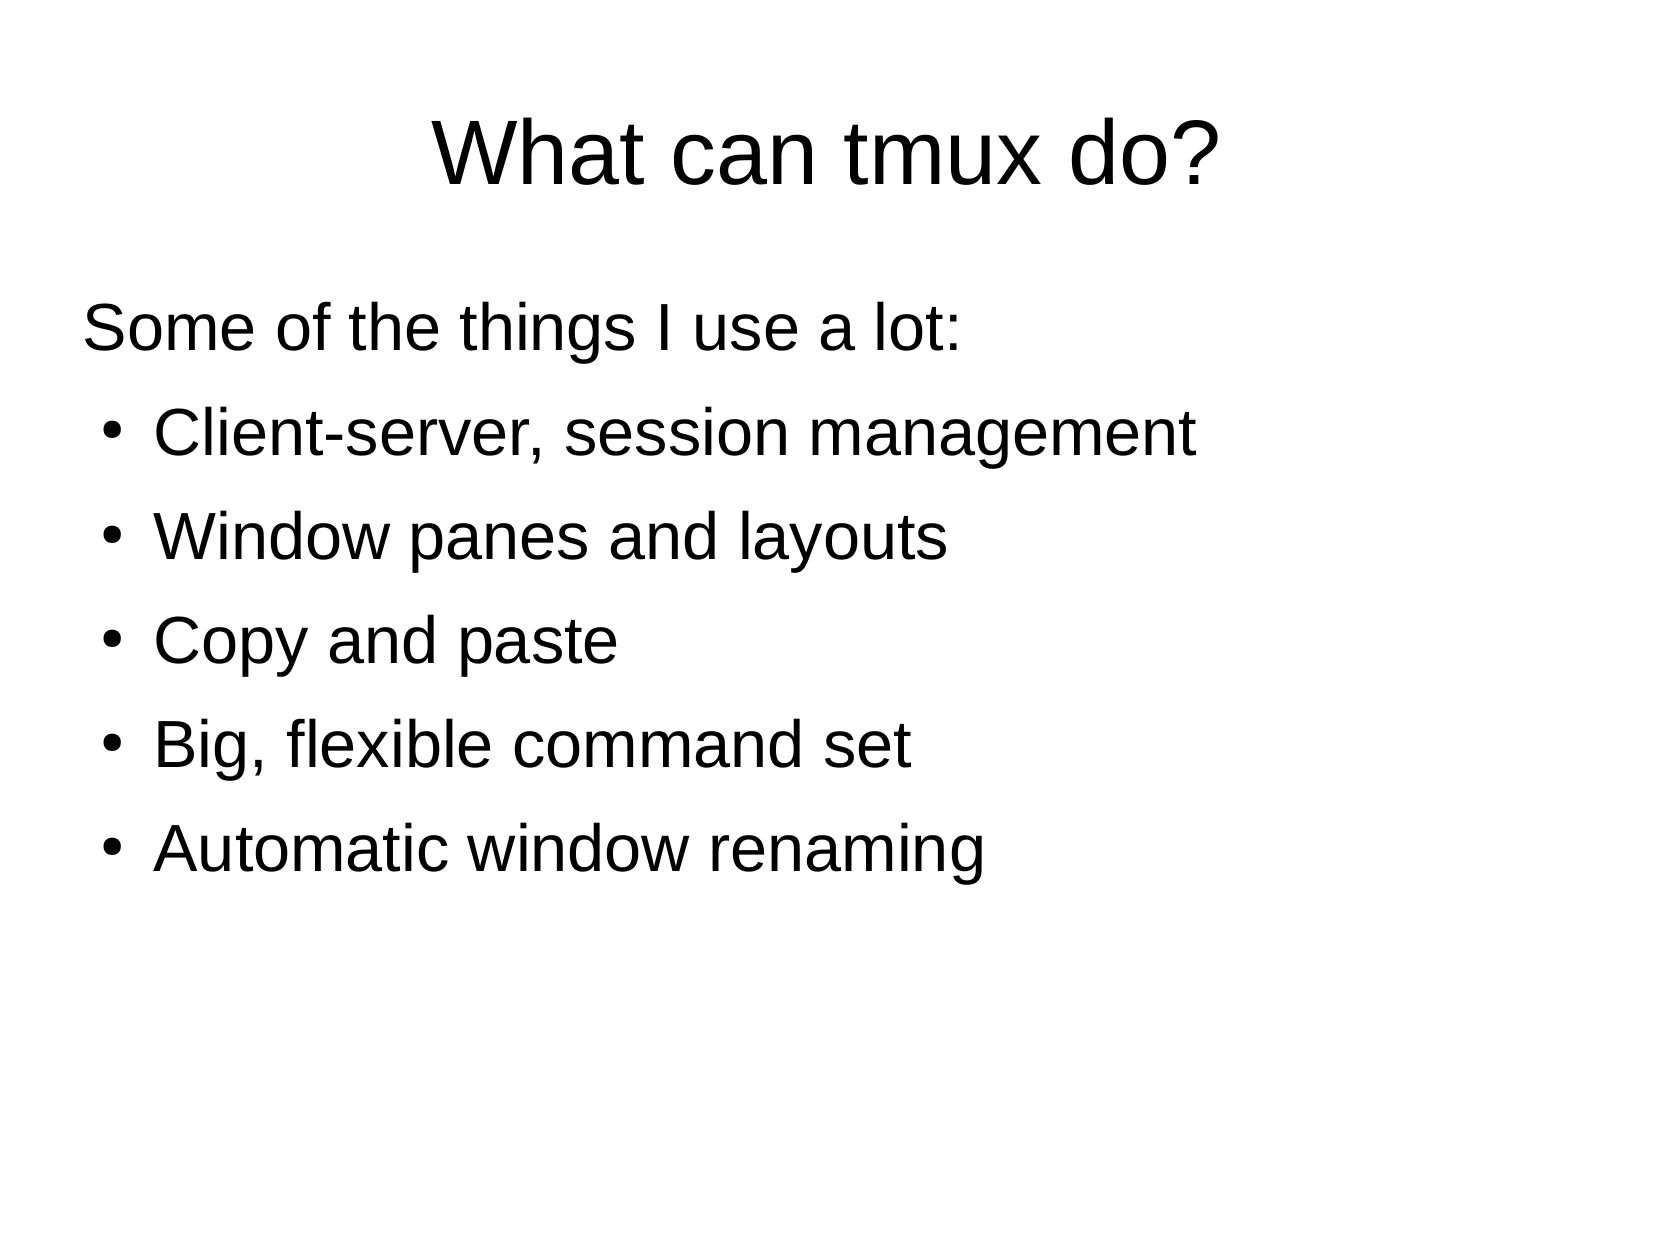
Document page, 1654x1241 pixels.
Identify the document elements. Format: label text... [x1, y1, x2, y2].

list Some of the things I use a lot: Client-server, session management Window panes and layouts Copy and paste Big, flexible command set Automatic window renaming [82, 290, 1571, 1109]
title What can tmux do? [82, 49, 1571, 257]
